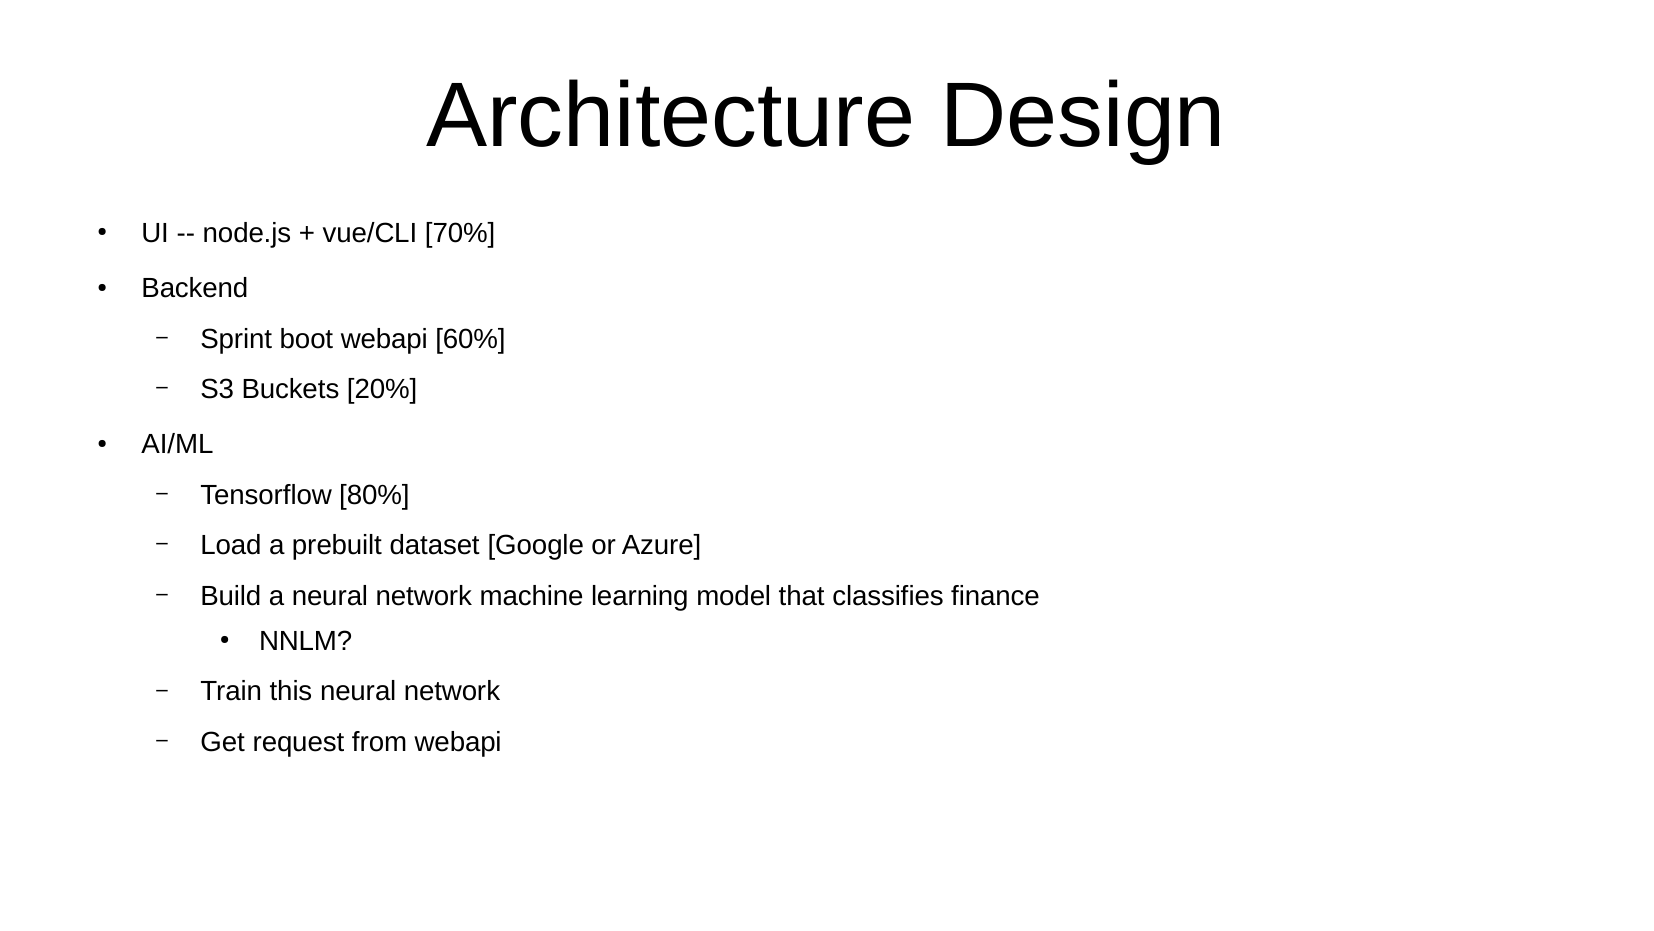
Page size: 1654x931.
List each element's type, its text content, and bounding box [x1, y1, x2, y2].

list UI -- node.js + vue/CLI [70%] Backend Sprint boot webapi [60%] S3 Buckets [20%] AI/ML Tensorflow [80%] Load a prebuilt dataset [Google or Azure] Build a neural network machine learning model that classifies finance NNLM? Train this neural network Get request from webapi [82, 217, 1571, 758]
title Architecture Design [82, 37, 1571, 193]
